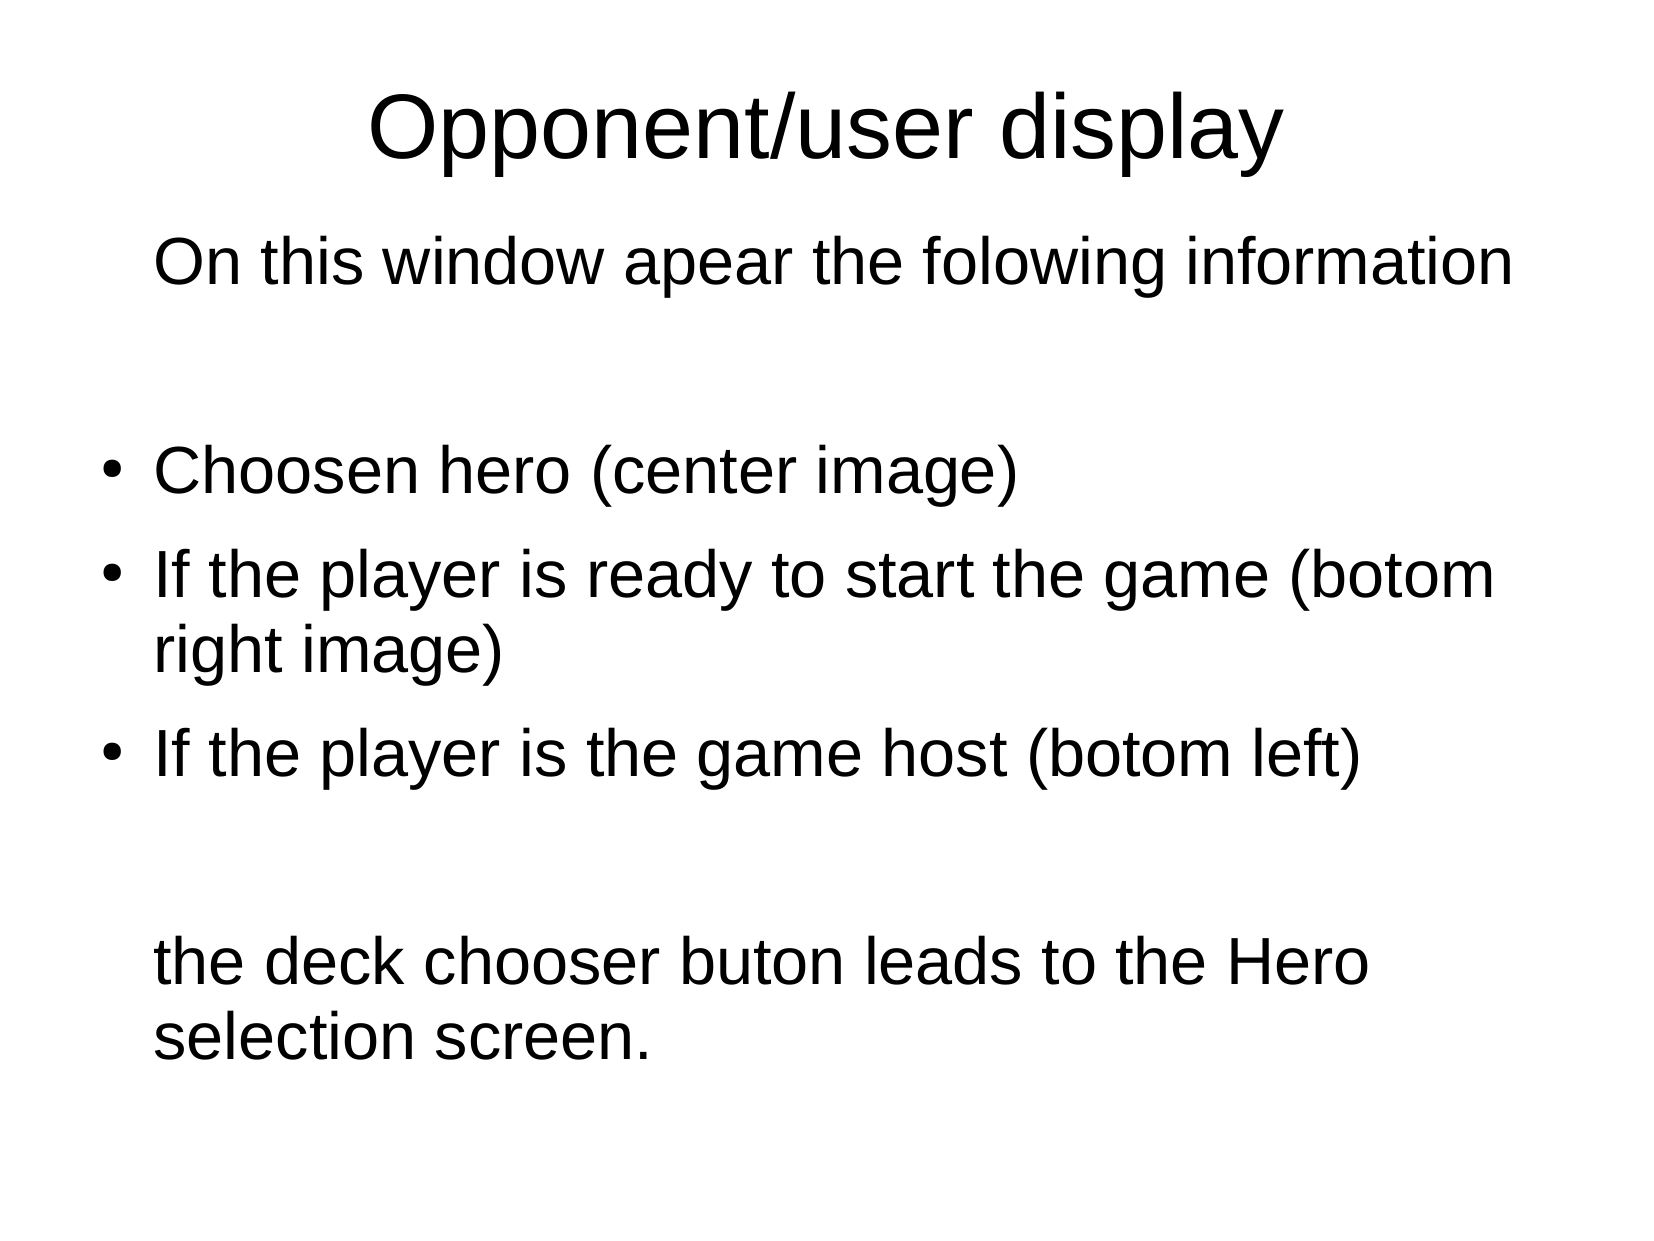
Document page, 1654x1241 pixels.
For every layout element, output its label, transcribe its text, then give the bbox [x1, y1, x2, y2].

title Opponent/user display [82, 23, 1571, 224]
list On this window apear the folowing information Choosen hero (center image) If the player is ready to start the game (botom right image) If the player is the game host (botom left) the deck chooser buton leads to the Hero selection screen. [82, 224, 1571, 1179]
